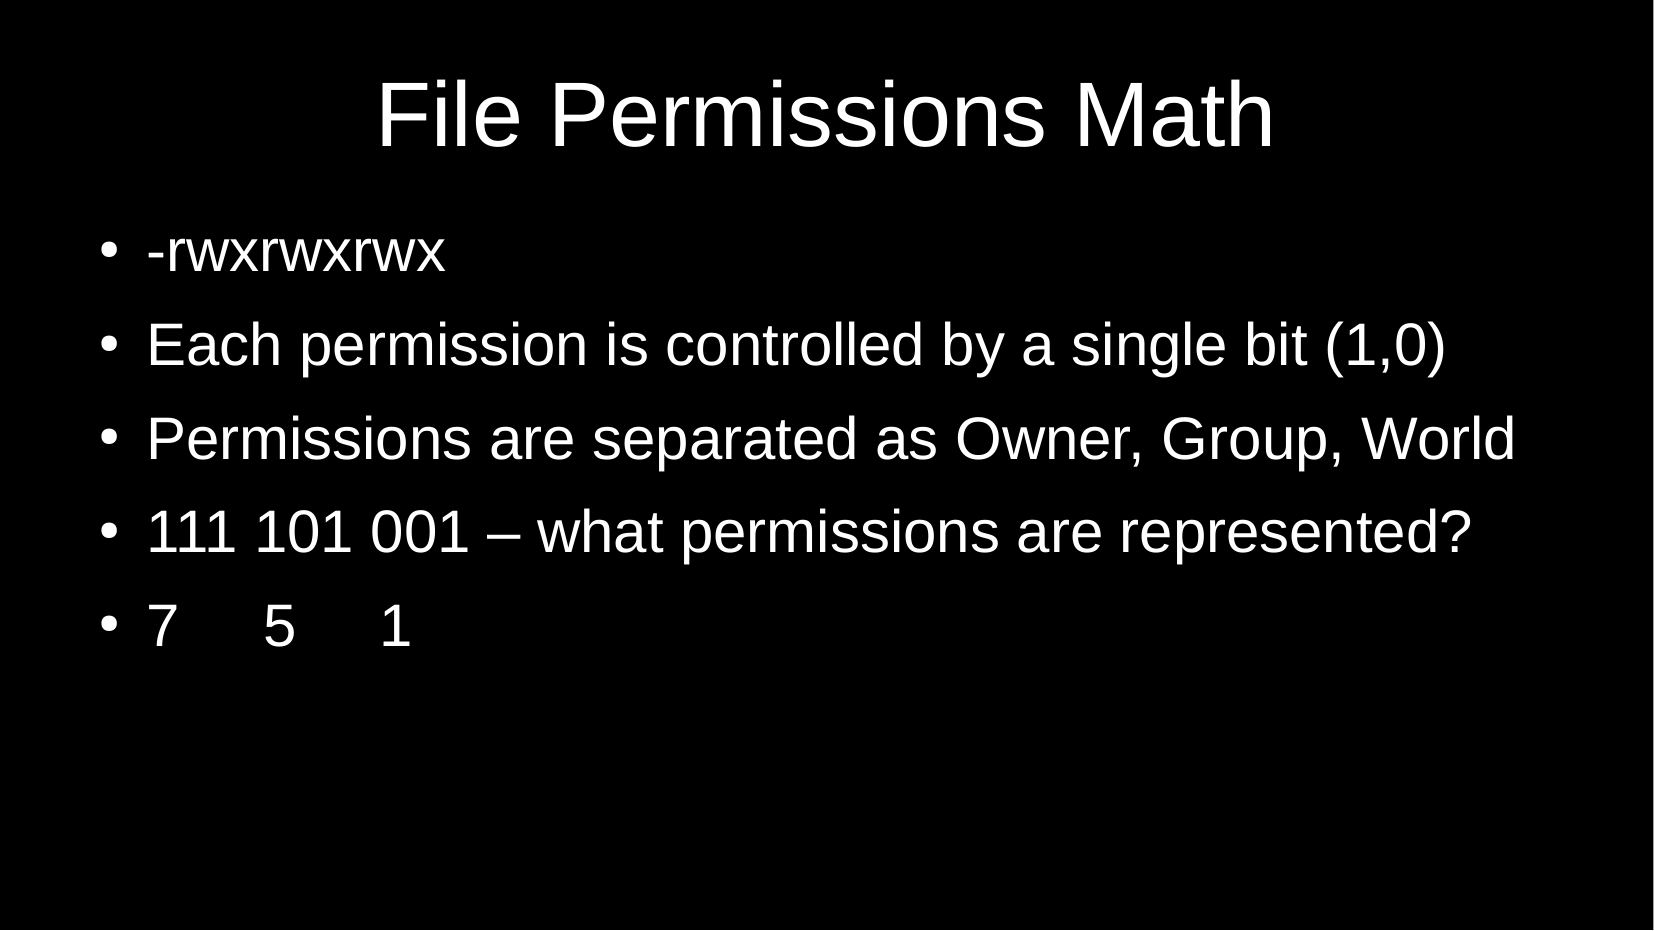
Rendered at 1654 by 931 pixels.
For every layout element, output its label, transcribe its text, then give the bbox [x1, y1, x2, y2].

title File Permissions Math [82, 37, 1571, 193]
list -rwxrwxrwx Each permission is controlled by a single bit (1,0) Permissions are separated as Owner, Group, World 111 101 001 – what permissions are represented? 7 5 1 [82, 217, 1571, 758]
